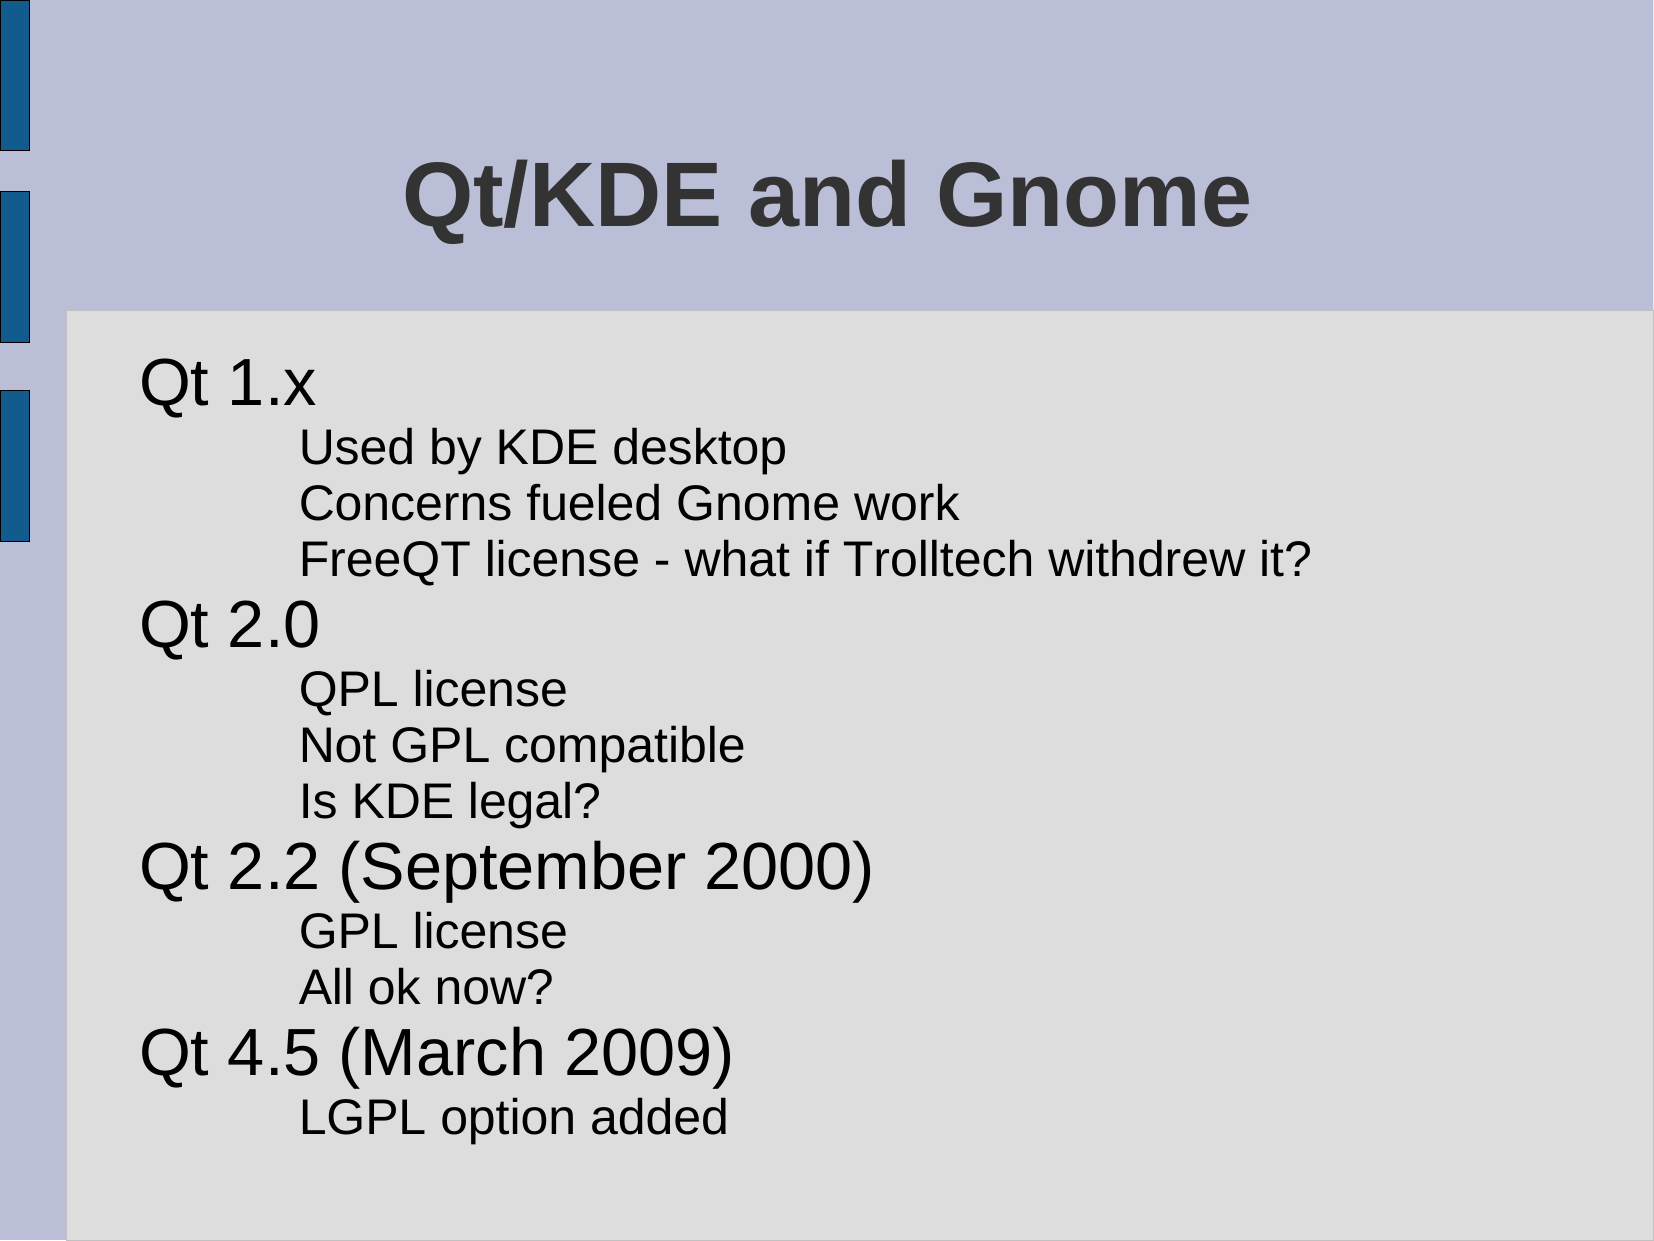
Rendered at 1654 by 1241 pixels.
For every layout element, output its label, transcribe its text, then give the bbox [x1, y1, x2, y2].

title Qt/KDE and Gnome [121, 98, 1534, 291]
list Qt 1.x Used by KDE desktop Concerns fueled Gnome work FreeQT license - what if Trolltech withdrew it? Qt 2.0 QPL license Not GPL compatible Is KDE legal? Qt 2.2 (September 2000) GPL license All ok now? Qt 4.5 (March 2009) LGPL option added [121, 344, 1534, 1146]
